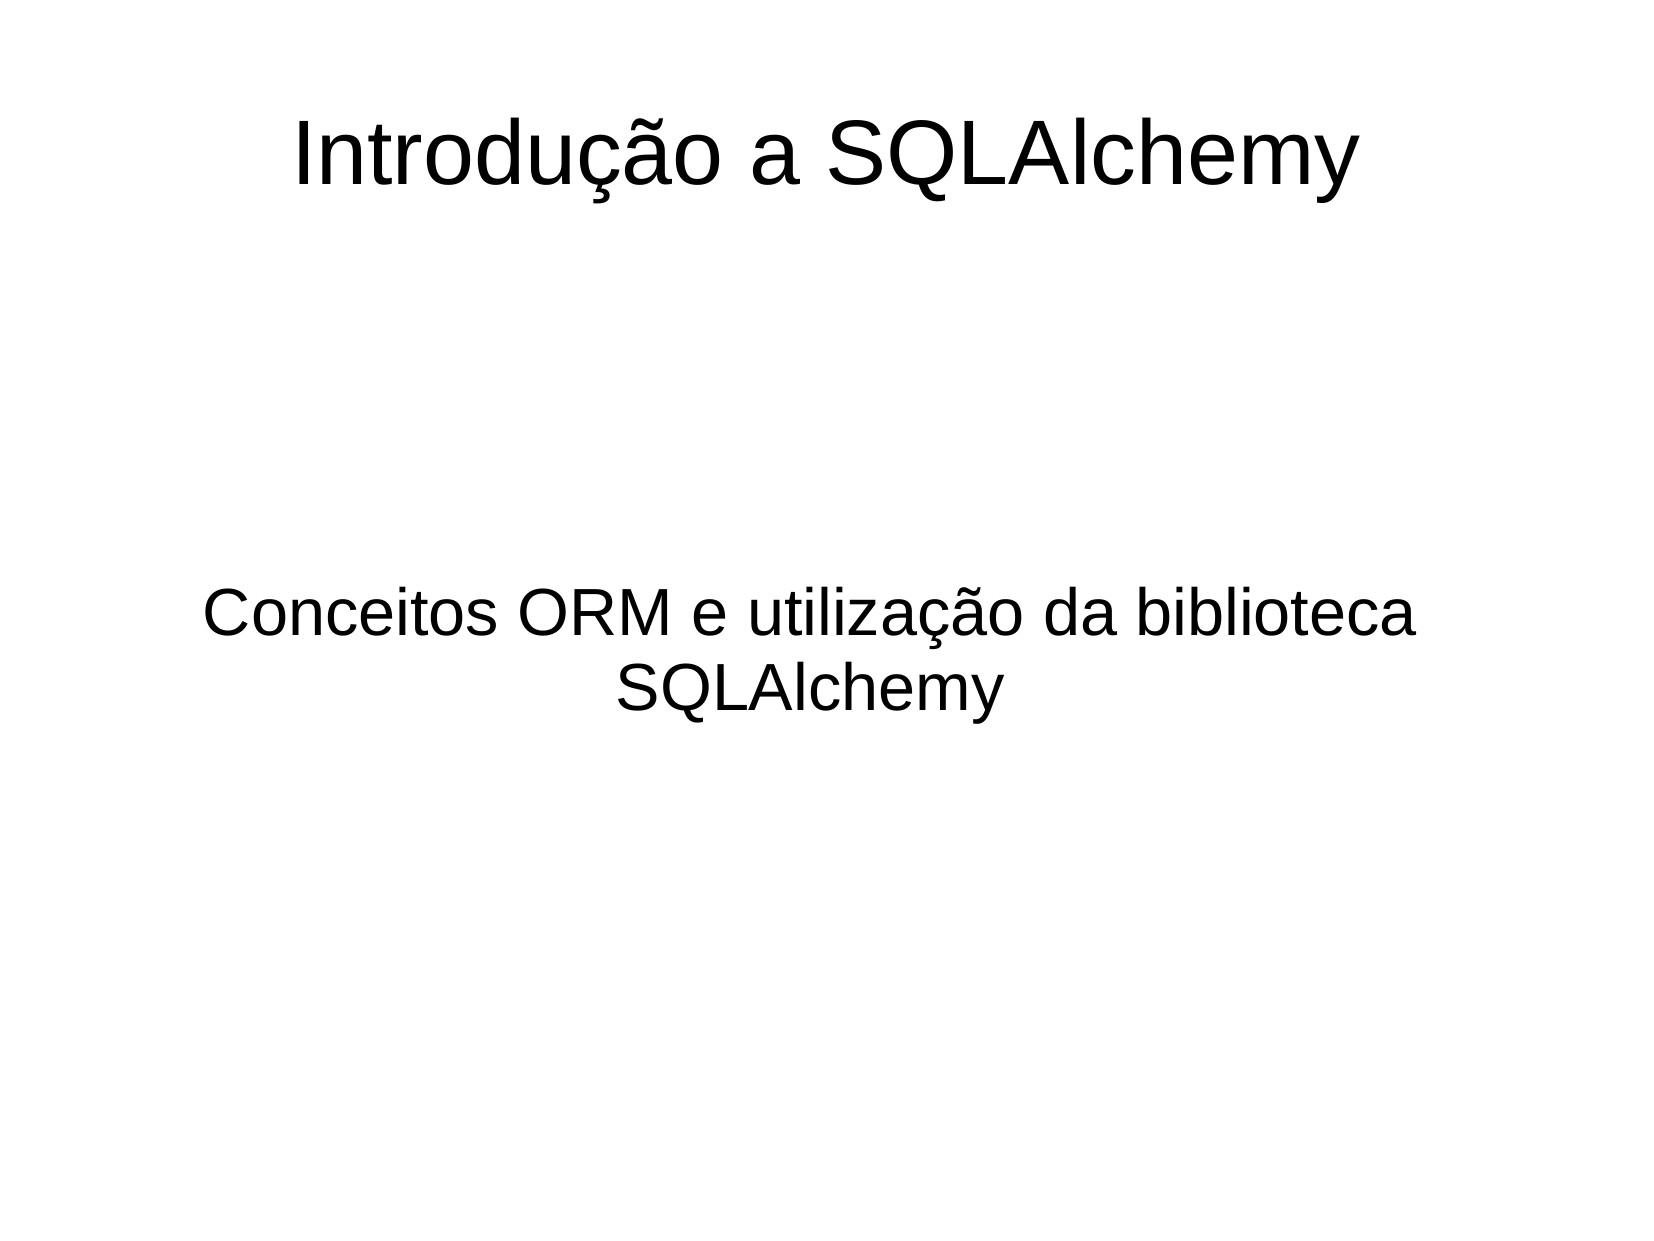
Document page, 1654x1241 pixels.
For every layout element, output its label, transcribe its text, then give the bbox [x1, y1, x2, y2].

subtitle Conceitos ORM e utilização da biblioteca SQLAlchemy [82, 290, 1538, 1010]
title Introdução a SQLAlchemy [82, 49, 1571, 257]
